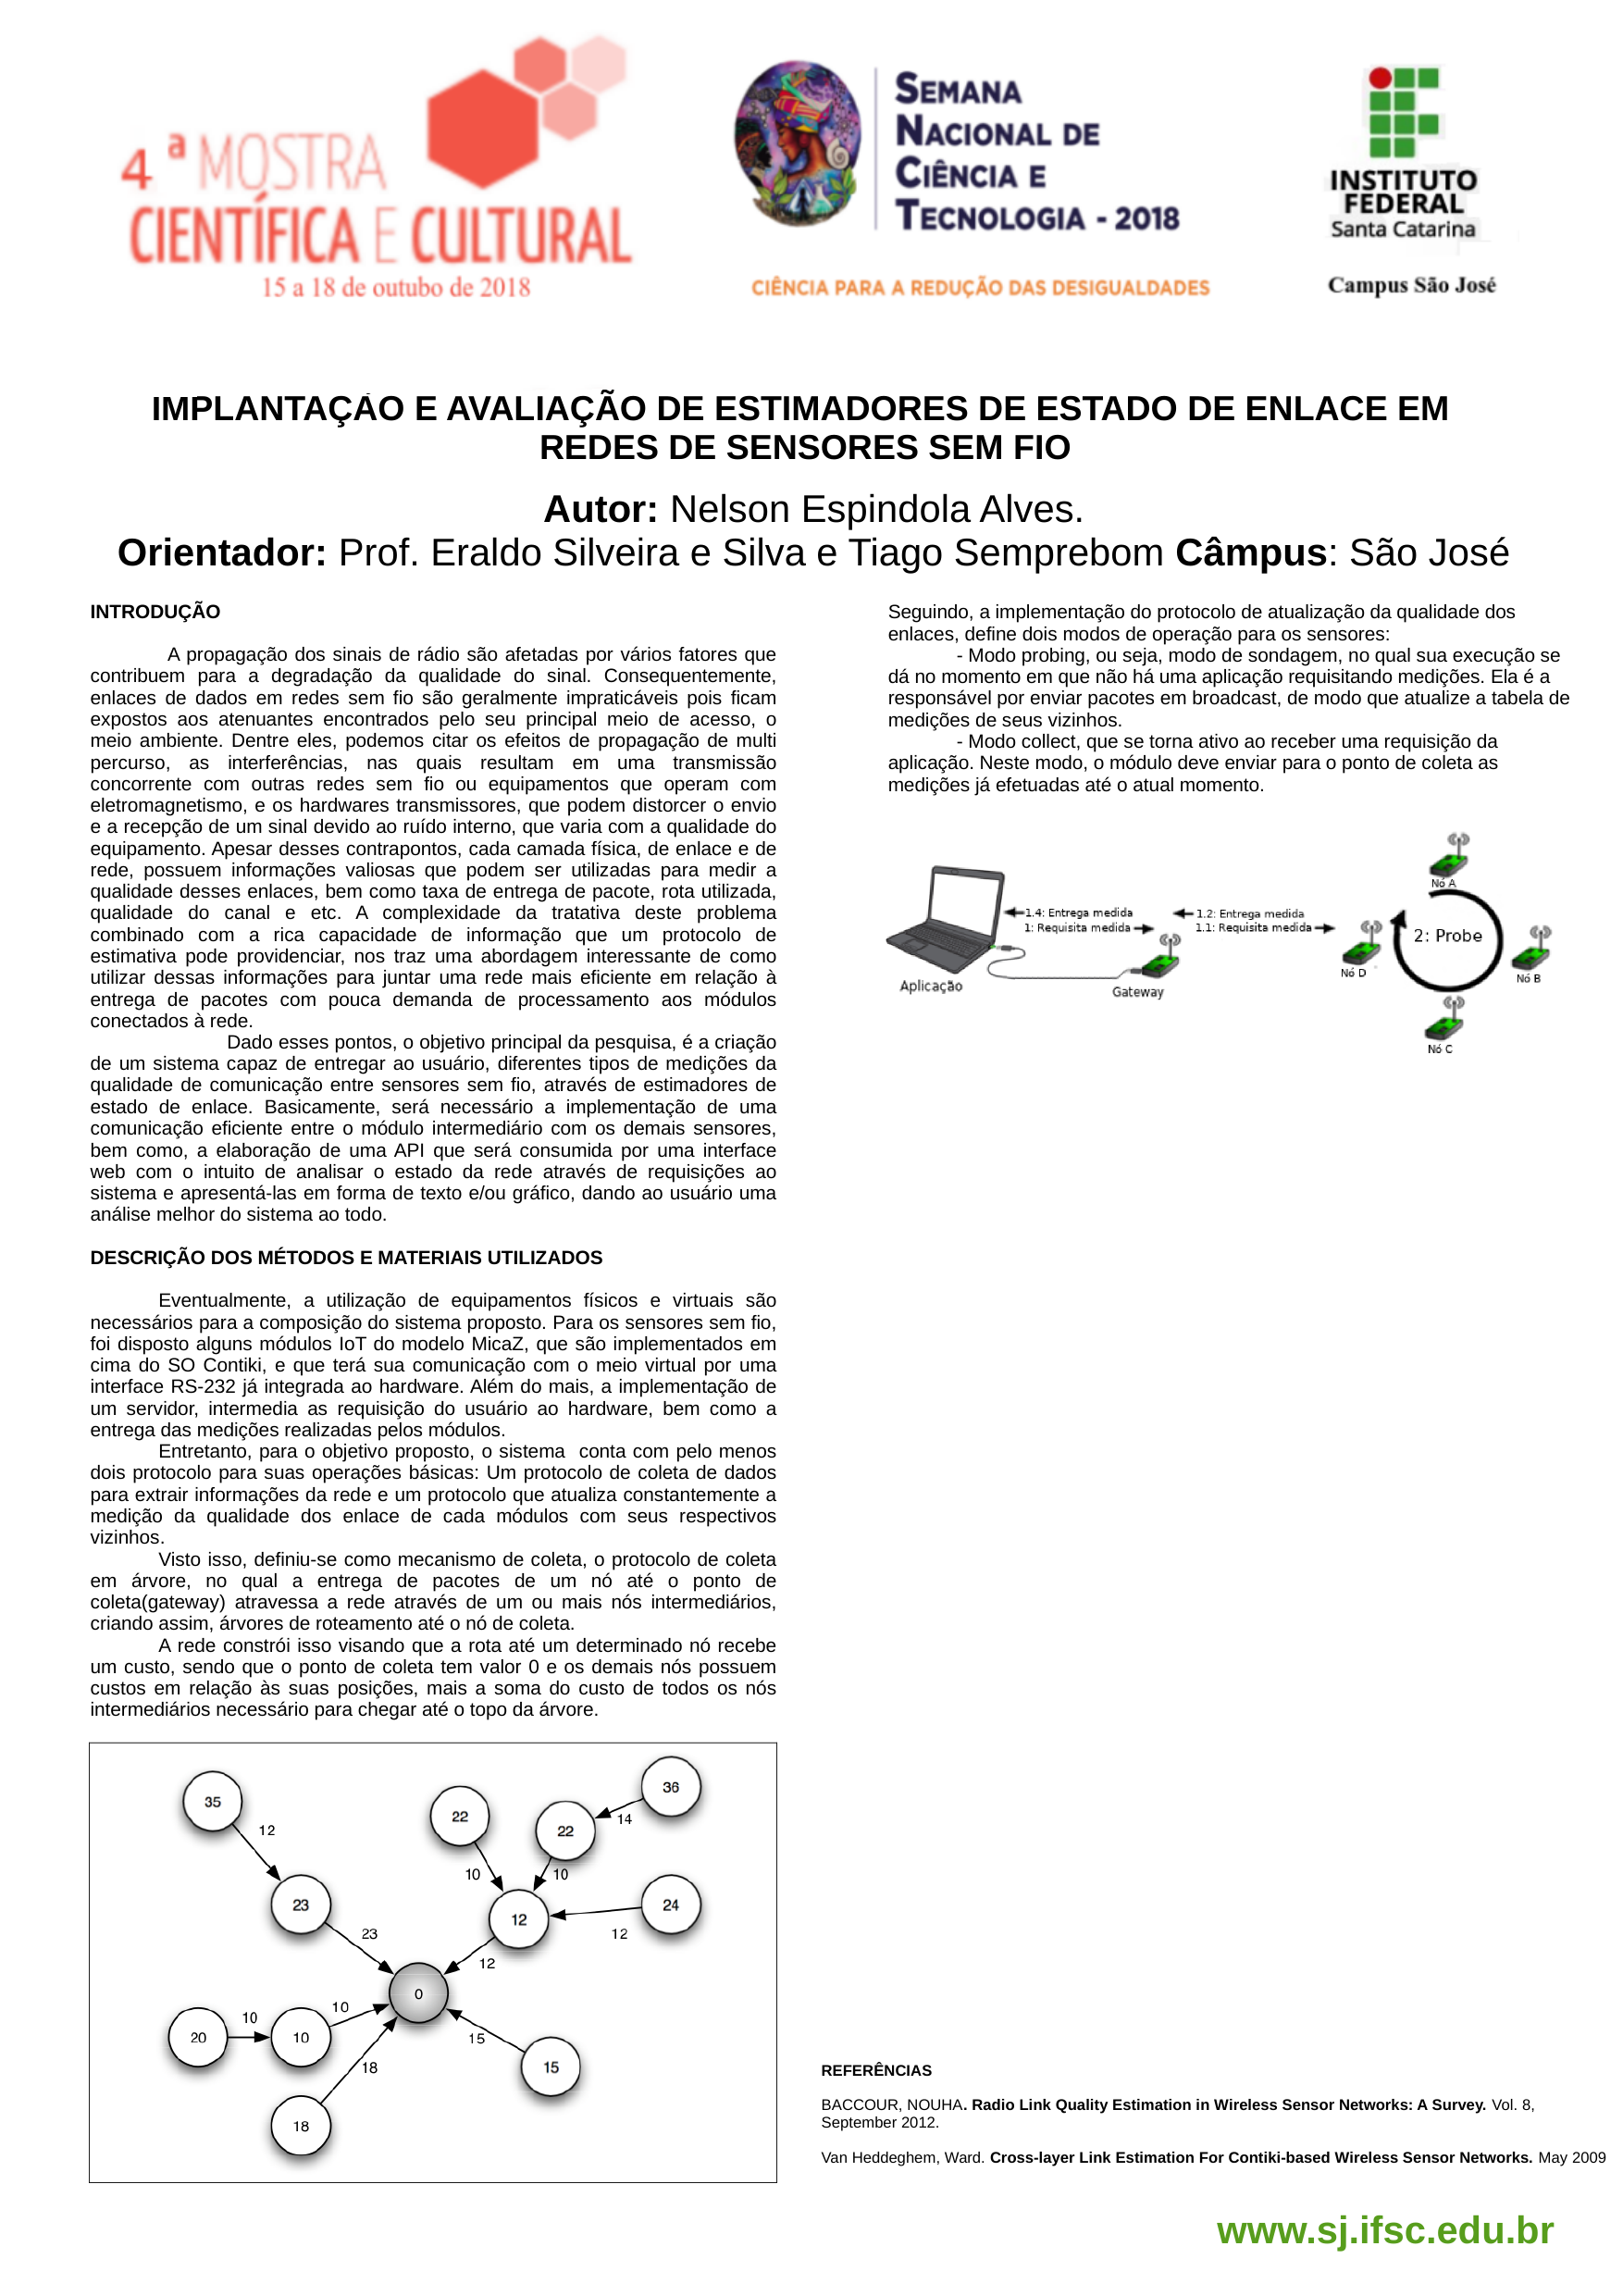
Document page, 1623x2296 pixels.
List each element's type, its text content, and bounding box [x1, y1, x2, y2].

text_box REFERÊNCIAS BACCOUR, NOUHA. Radio Link Quality Estimation in Wireless Sensor Networks: A Survey. Vol. 8, September 2012. Van Heddeghem, Ward. Cross-layer Link Estimation For Contiki-based Wireless Sensor Networks. May 2009 [808, 2054, 1623, 2198]
text_box Seguindo, a implementação do protocolo de atualização da qualidade dos enlaces, define dois modos de operação para os sensores: - Modo probing, ou seja, modo de sondagem, no qual sua execução se dá no momento em que não há uma aplicação requisitando medições. Ela é a responsável por enviar pacotes em broadcast, de modo que atualize a tabela de medições de seus vizinhos. - Modo collect, que se torna ativo ao receber uma requisição da aplicação. Neste modo, o módulo deve enviar para o ponto de coleta as medições já efetuadas até o atual momento. [873, 594, 1592, 1913]
text_box www.sj.ifsc.edu.br [879, 2202, 1568, 2260]
text_box [5, 12, 1585, 400]
picture [885, 824, 1563, 1061]
text_box [781, 1787, 912, 2148]
text_box INTRODUÇÃO A propagação dos sinais de rádio são afetadas por vários fatores que contribuem para a degradação da qualidade do sinal. Consequentemente, enlaces de dados em redes sem fio são geralmente impraticáveis pois ficam expostos aos atenuantes encontrados pelo seu principal meio de acesso, o meio ambiente. Dentre eles, podemos citar os efeitos de propagação de multi percurso, as interferências, nas quais resultam em uma transmissão concorrente com outras redes sem fio ou equipamentos que operam com eletromagnetismo, e os hardwares transmissores, que podem distorcer o envio e a recepção de um sinal devido ao ruído interno, que varia com a qualidade do equipamento. Apesar desses contrapontos, cada camada física, de enlace e de rede, possuem informações valiosas que podem ser utilizadas para medir a qualidade desses enlaces, bem como taxa de entrega de pacote, rota utilizada, qualidade do canal e etc. A complexidade da tratativa deste problema combinado com a rica capacidade de informação que um protocolo de estimativa pode providenciar, nos traz uma abordagem interessante de como utilizar dessas informações para juntar uma rede mais eficiente em relação à entrega de pacotes com pouca demanda de processamento aos módulos conectados à rede. Dado esses pontos, o objetivo principal da pesquisa, é a criação de um sistema capaz de entregar ao usuário, diferentes tipos de medições da qualidade de comunicação entre sensores sem fio, através de estimadores de estado de enlace. Basicamente, será necessário a implementação de uma comunicação eficiente entre o módulo intermediário com os demais sensores, bem como, a elaboração de uma API que será consumida por uma interface web com o intuito de analisar o estado da rede através de requisições ao sistema e apresentá-las em forma de texto e/ou gráfico, dando ao usuário uma análise melhor do sistema ao todo. DESCRIÇÃO DOS MÉTODOS E MATERIAIS UTILIZADOS Eventualmente, a utilização de equipamentos físicos e virtuais são necessários para a composição do sistema proposto. Para os sensores sem fio, foi disposto alguns módulos IoT do modelo MicaZ, que são implementados em cima do SO Contiki, e que terá sua comunicação com o meio virtual por uma interface RS-232 já integrada ao hardware. Além do mais, a implementação de um servidor, intermedia as requisição do usuário ao hardware, bem como a entrega das medições realizadas pelos módulos. Entretanto, para o objetivo proposto, o sistema conta com pelo menos dois protocolo para suas operações básicas: Um protocolo de coleta de dados para extrair informações da rede e um protocolo que atualiza constantemente a medição da qualidade dos enlace de cada módulos com seus respectivos vizinhos. Visto isso, definiu-se como mecanismo de coleta, o protocolo de coleta em árvore, no qual a entrega de pacotes de um nó até o ponto de coleta(gateway) atravessa a rede através de um ou mais nós intermediários, criando assim, árvores de roteamento até o nó de coleta. A rede constrói isso visando que a rota até um determinado nó recebe um custo, sendo que o ponto de coleta tem valor 0 e os demais nós possuem custos em relação às suas posições, mais a soma do custo de todos os nós intermediários necessário para chegar até o topo da árvore. [76, 593, 791, 2066]
text_box Autor: Nelson Espindola Alves. Orientador: Prof. Eraldo Silveira e Silva e Tiago Semprebom Câmpus: São José [32, 480, 1596, 585]
text_box IMPLANTAÇÃO E AVALIAÇÃO DE ESTIMADORES DE ESTADO DE ENLACE EM REDES DE SENSORES SEM FIO [59, 381, 1553, 480]
picture [85, 1737, 781, 2187]
